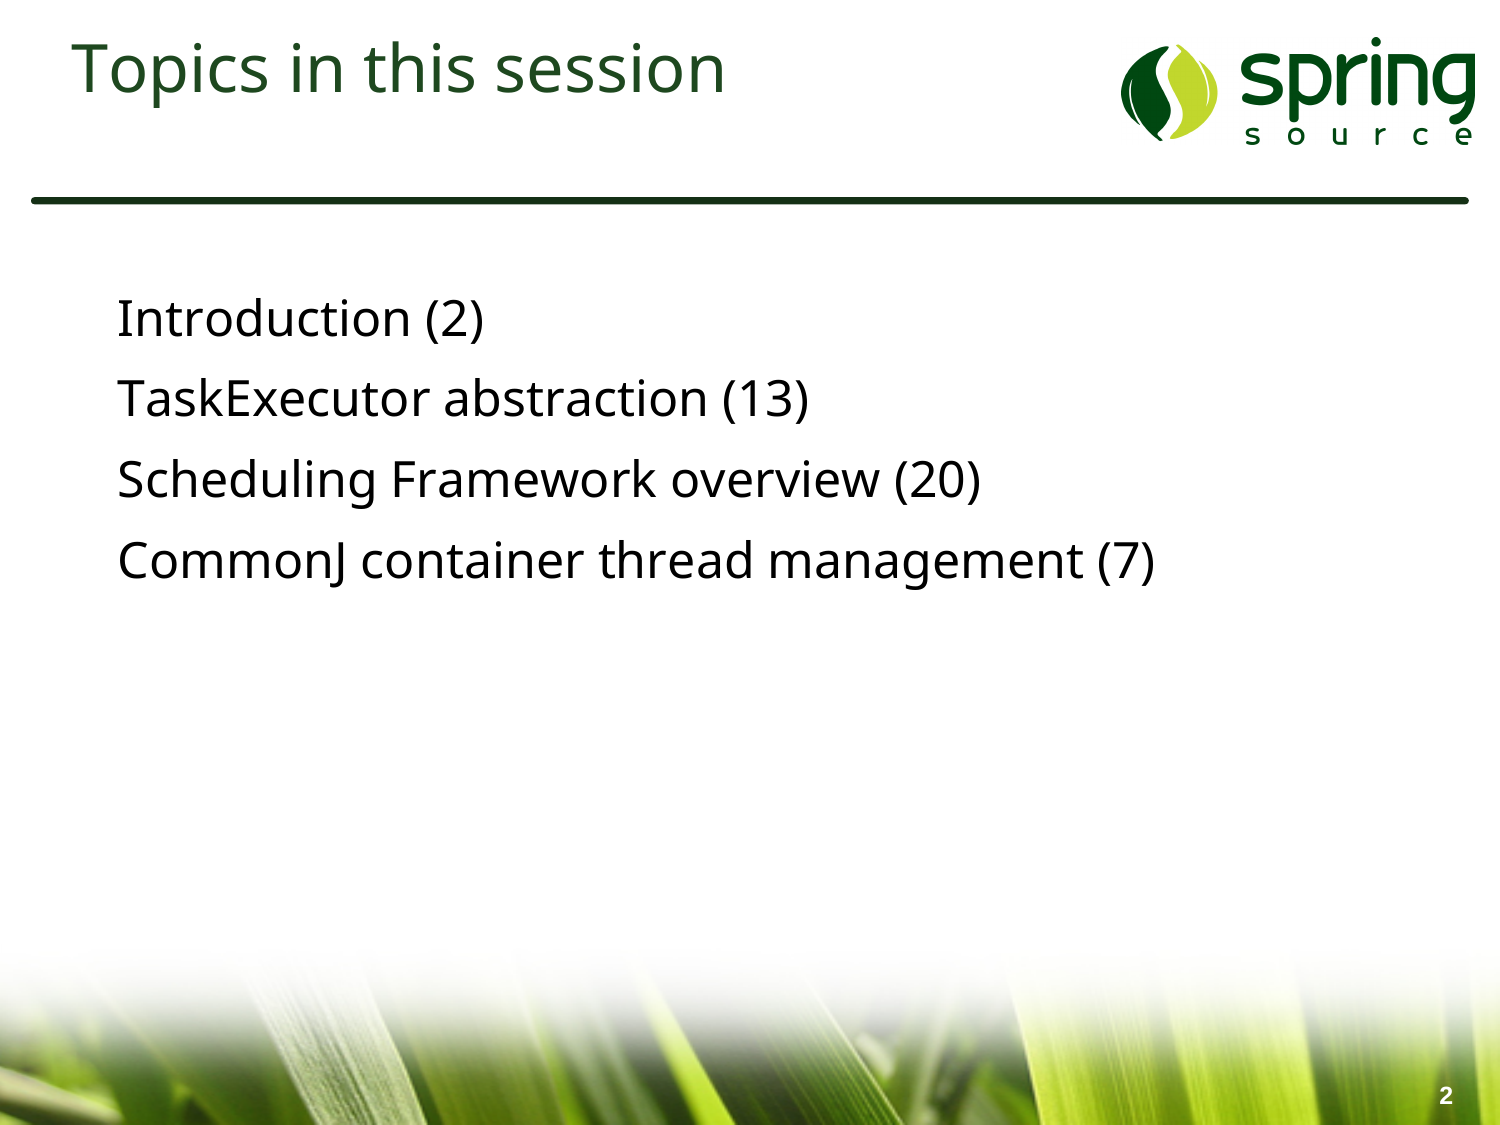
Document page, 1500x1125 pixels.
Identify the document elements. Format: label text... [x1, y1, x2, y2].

title Topics in this session [56, 13, 1089, 177]
picture [1121, 37, 1475, 145]
picture [0, 944, 1500, 1125]
list Introduction (2) TaskExecutor abstraction (13) Scheduling Framework overview (20) CommonJ container thread management (7) [103, 275, 1394, 938]
